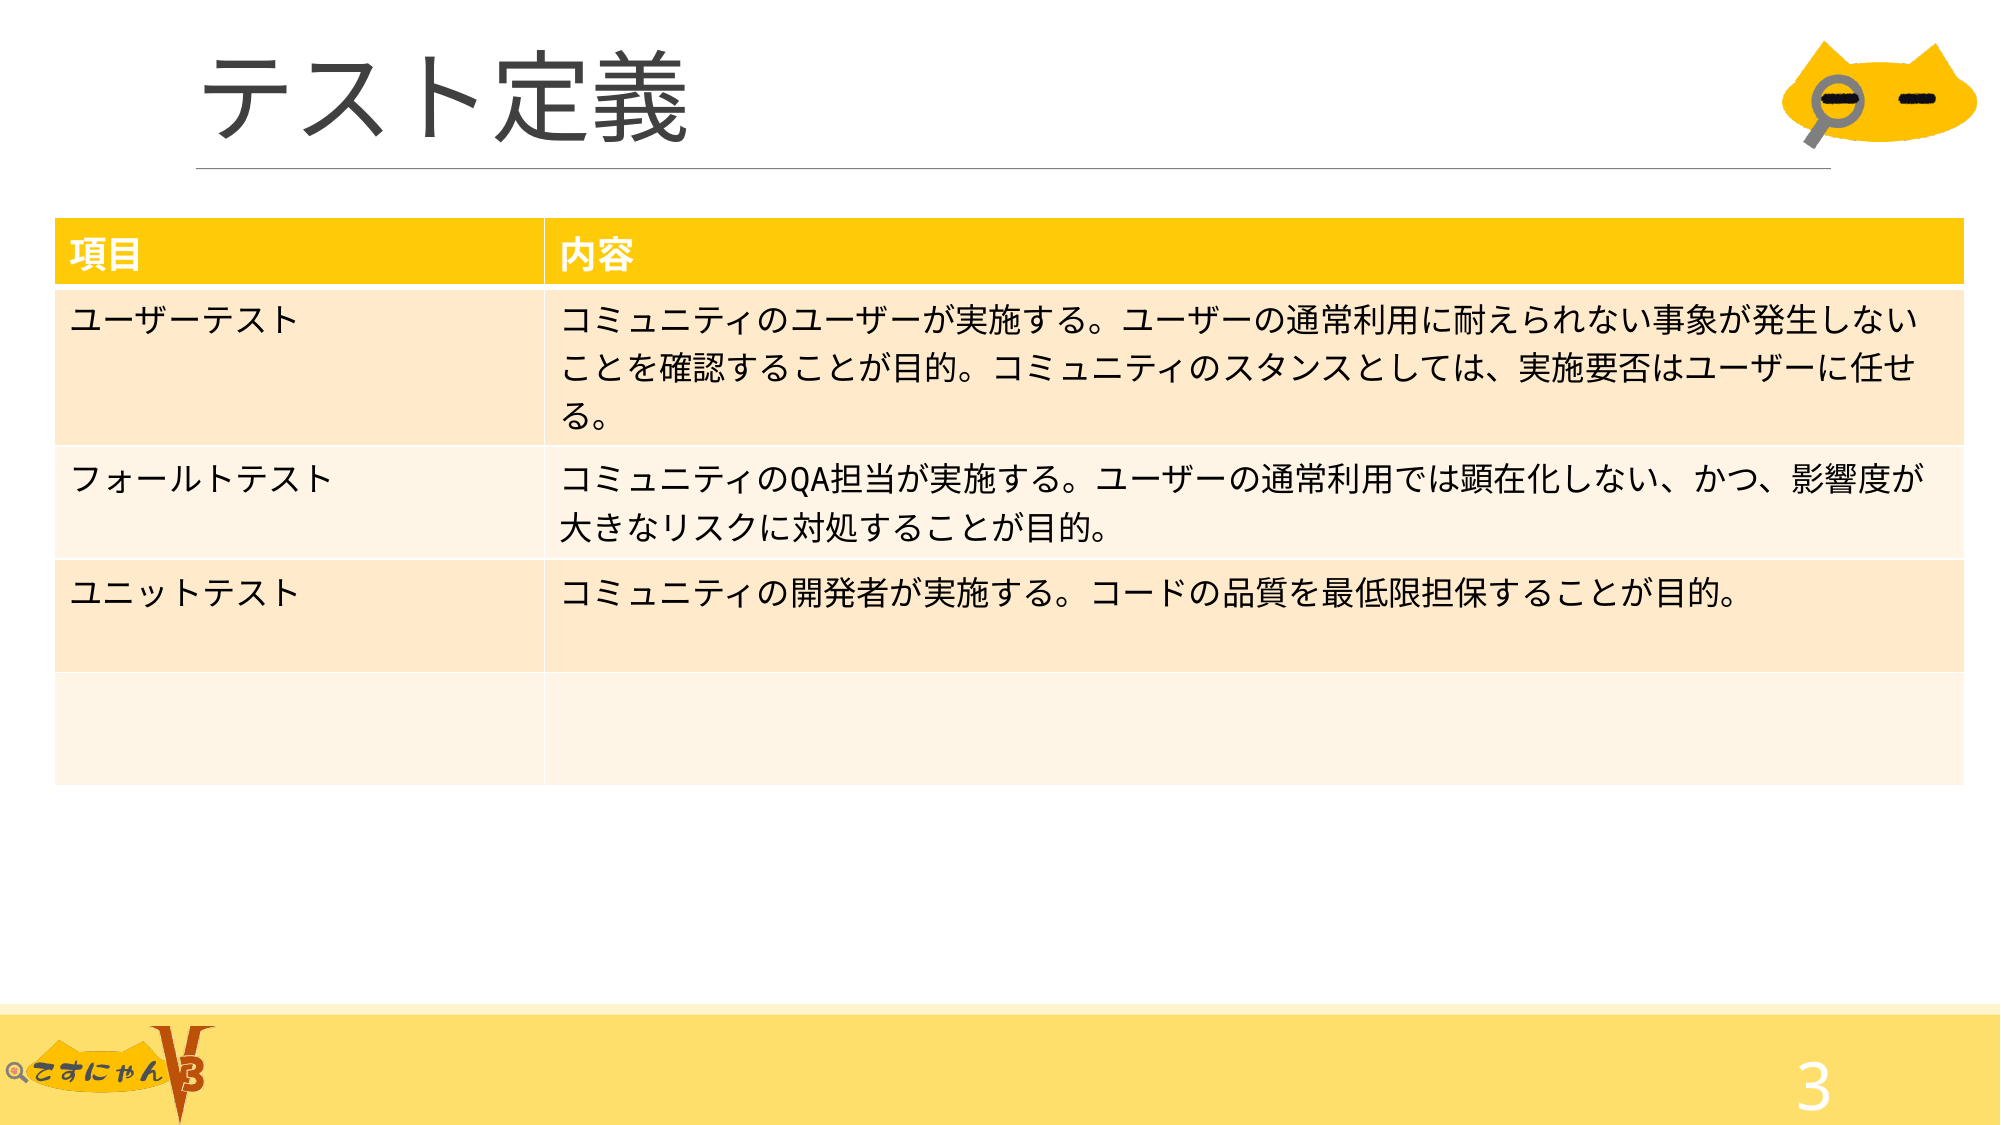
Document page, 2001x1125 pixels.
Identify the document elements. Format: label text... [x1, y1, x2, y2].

table_header 内容 [545, 218, 1964, 284]
table_header 項目 [55, 218, 544, 284]
table_cell コミュニティのユーザーが実施する。ユーザーの通常利用に耐えられない事象が発生しないことを確認することが目的。コミュニティのスタンスとしては、実施要否はユーザーに任せる。 [545, 290, 1964, 445]
table_cell ユニットテスト [55, 560, 544, 672]
picture [1830, 40, 1977, 149]
table_cell [55, 673, 544, 785]
title テスト定義 [180, 22, 1830, 163]
table_cell コミュニティのQA担当が実施する。ユーザーの通常利用では顕在化しない、かつ、影響度が大きなリスクに対処することが目的。 [545, 447, 1964, 558]
table_cell ユーザーテスト [55, 290, 544, 445]
table_cell コミュニティの開発者が実施する。コードの品質を最低限担保することが目的。 [545, 560, 1964, 672]
table_cell [545, 673, 1964, 785]
slide_number <番号> [1552, 1059, 1851, 1120]
picture [2, 1026, 217, 1125]
table_cell フォールトテスト [55, 447, 544, 558]
